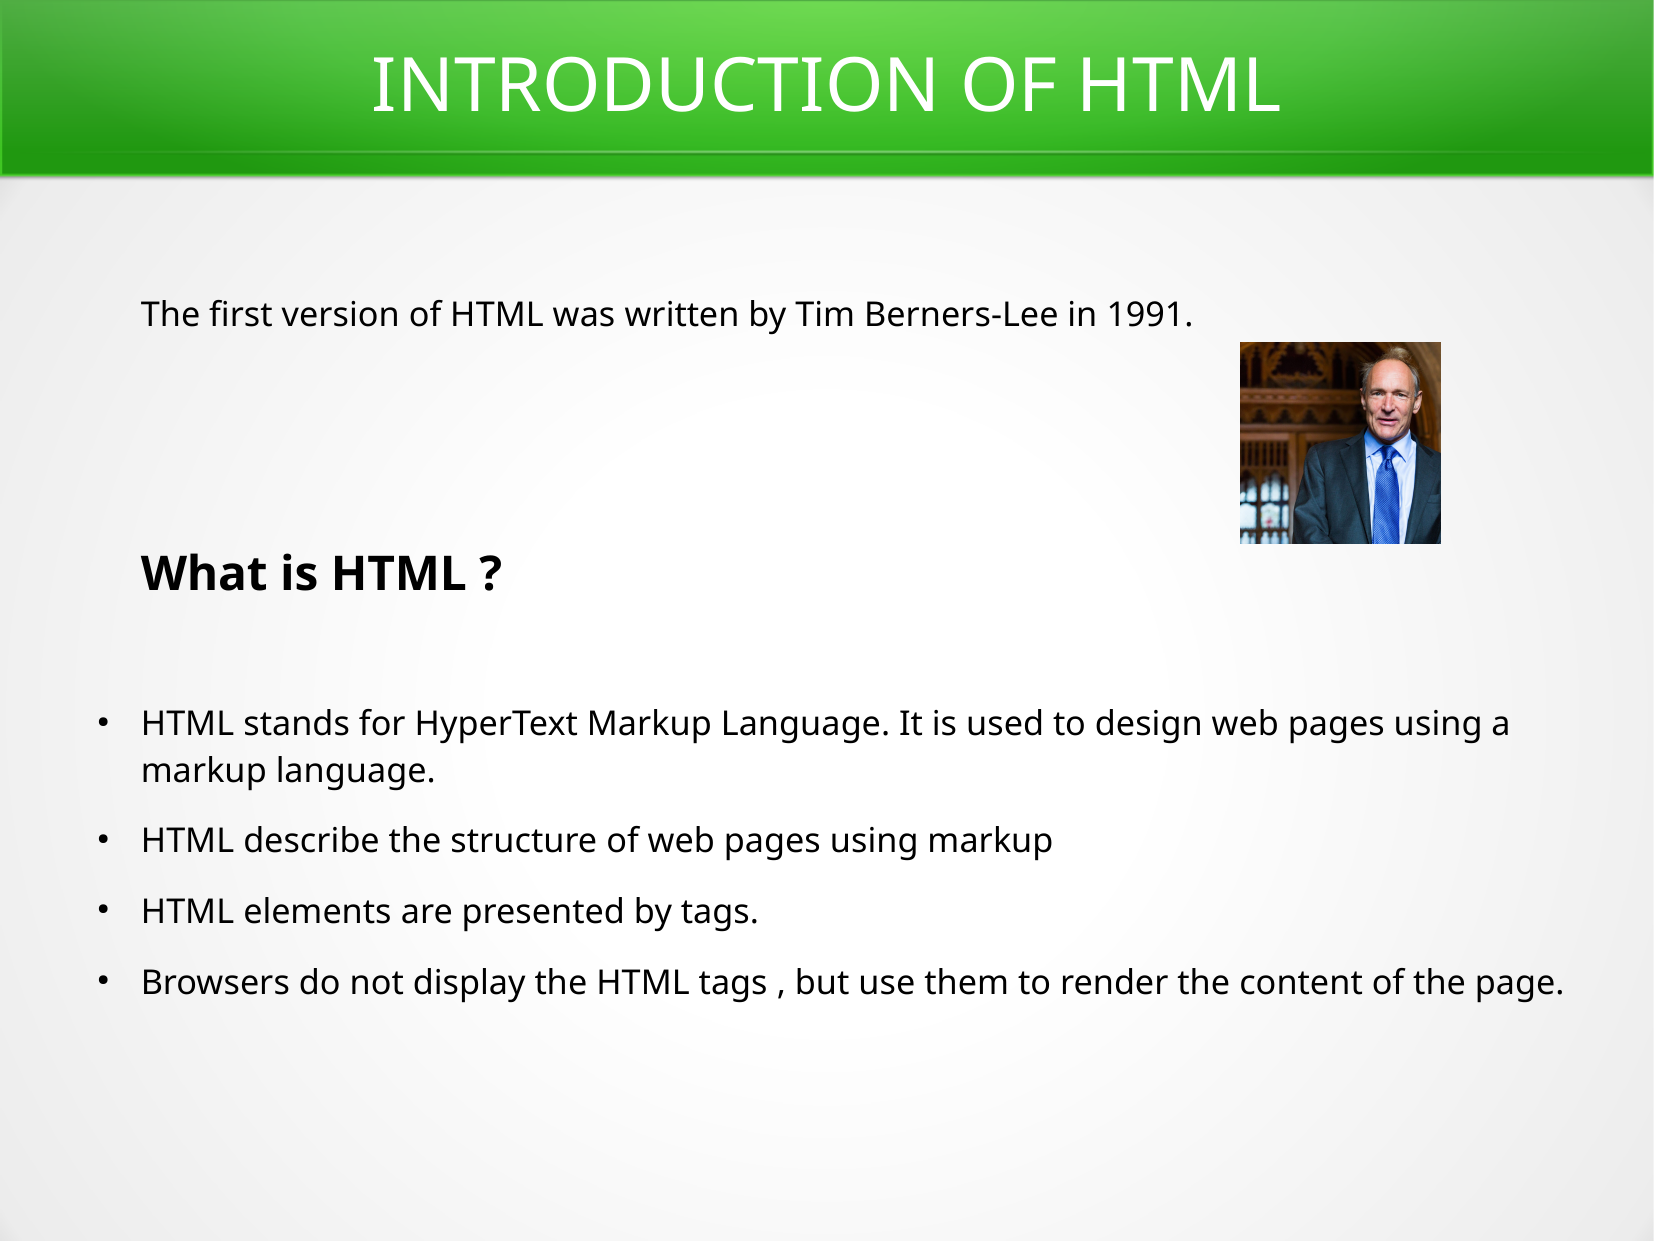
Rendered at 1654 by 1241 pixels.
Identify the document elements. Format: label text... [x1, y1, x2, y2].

title INTRODUCTION OF HTML [82, 11, 1571, 154]
list The first version of HTML was written by Tim Berners-Lee in 1991. What is HTML ? HTML stands for HyperText Markup Language. It is used to design web pages using a markup language. HTML describe the structure of web pages using markup HTML elements are presented by tags. Browsers do not display the HTML tags , but use them to render the content of the page. [82, 290, 1571, 1010]
picture [0, 0, 1654, 1241]
